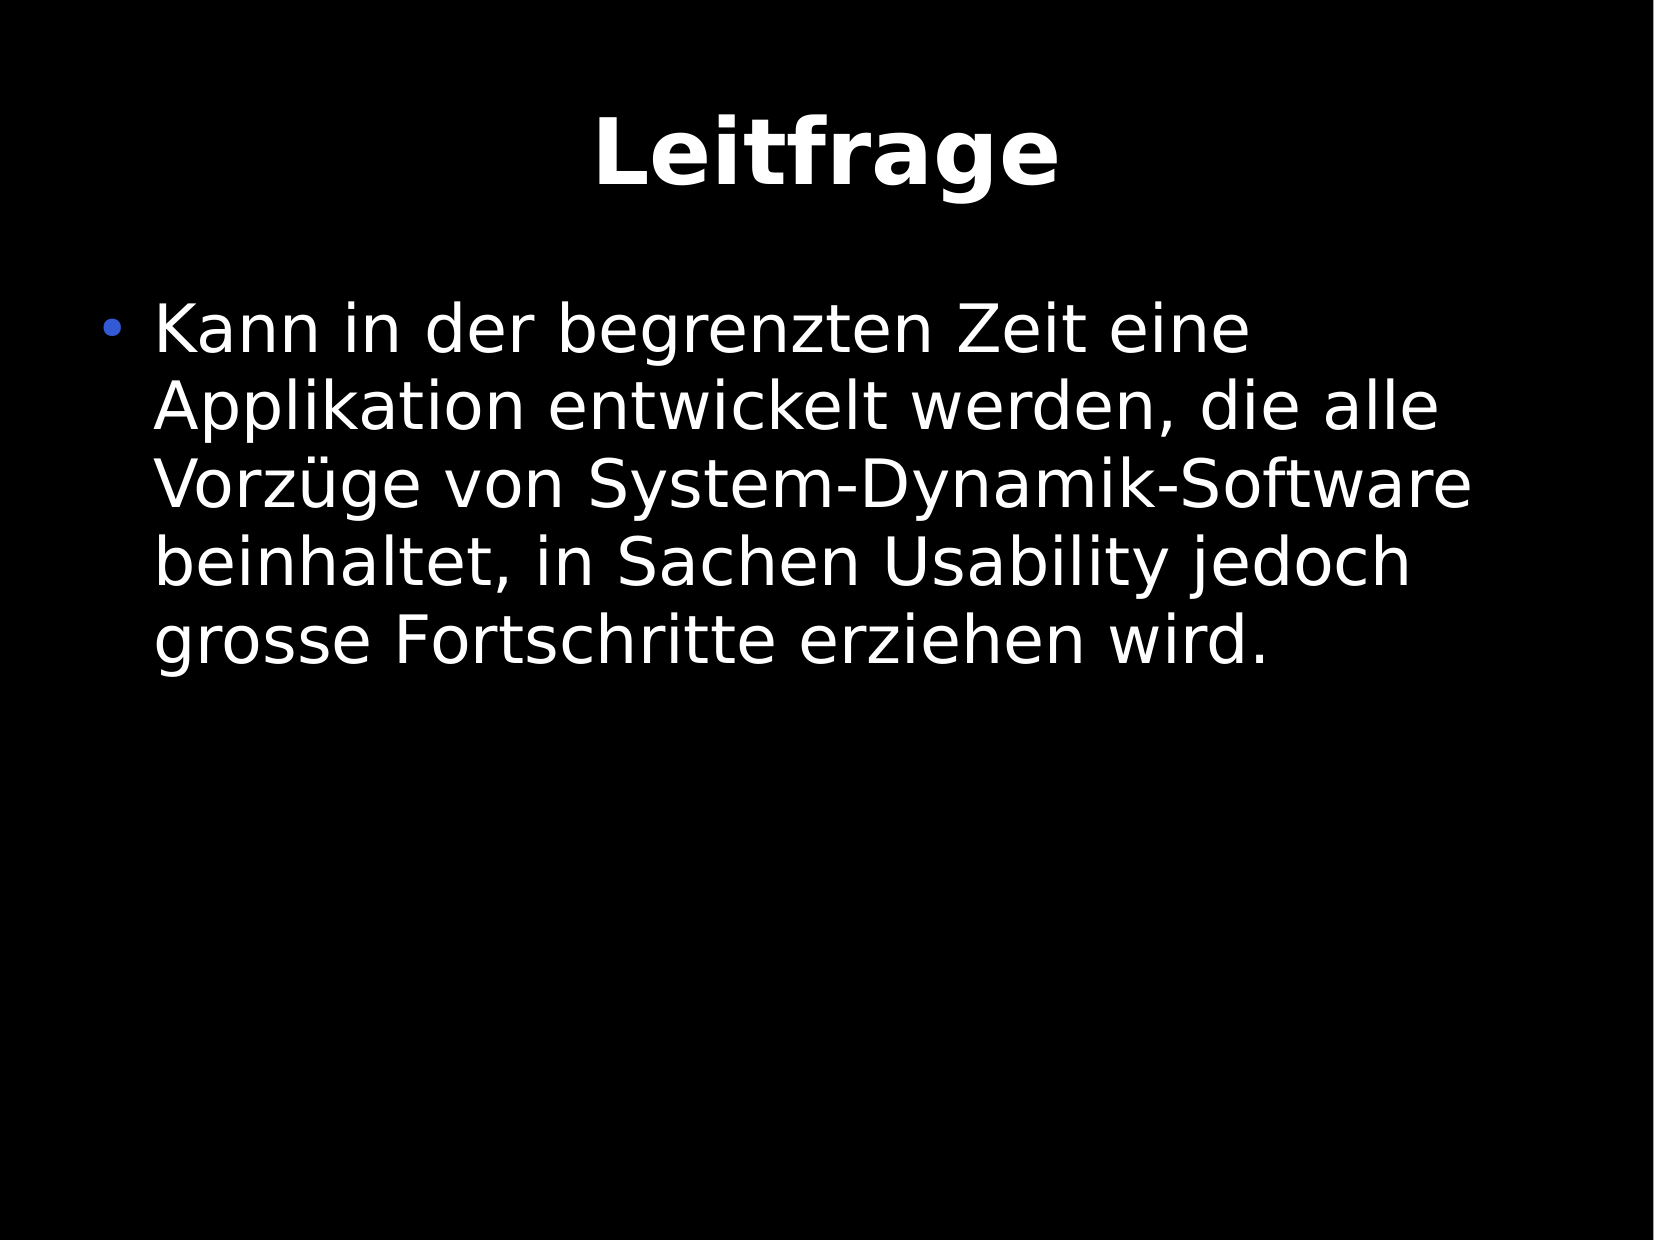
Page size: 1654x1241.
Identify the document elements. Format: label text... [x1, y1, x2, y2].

title Leitfrage [82, 49, 1571, 257]
list Kann in der begrenzten Zeit eine Applikation entwickelt werden, die alle Vorzüge von System-Dynamik-Software beinhaltet, in Sachen Usability jedoch grosse Fortschritte erziehen wird. [82, 290, 1538, 1010]
